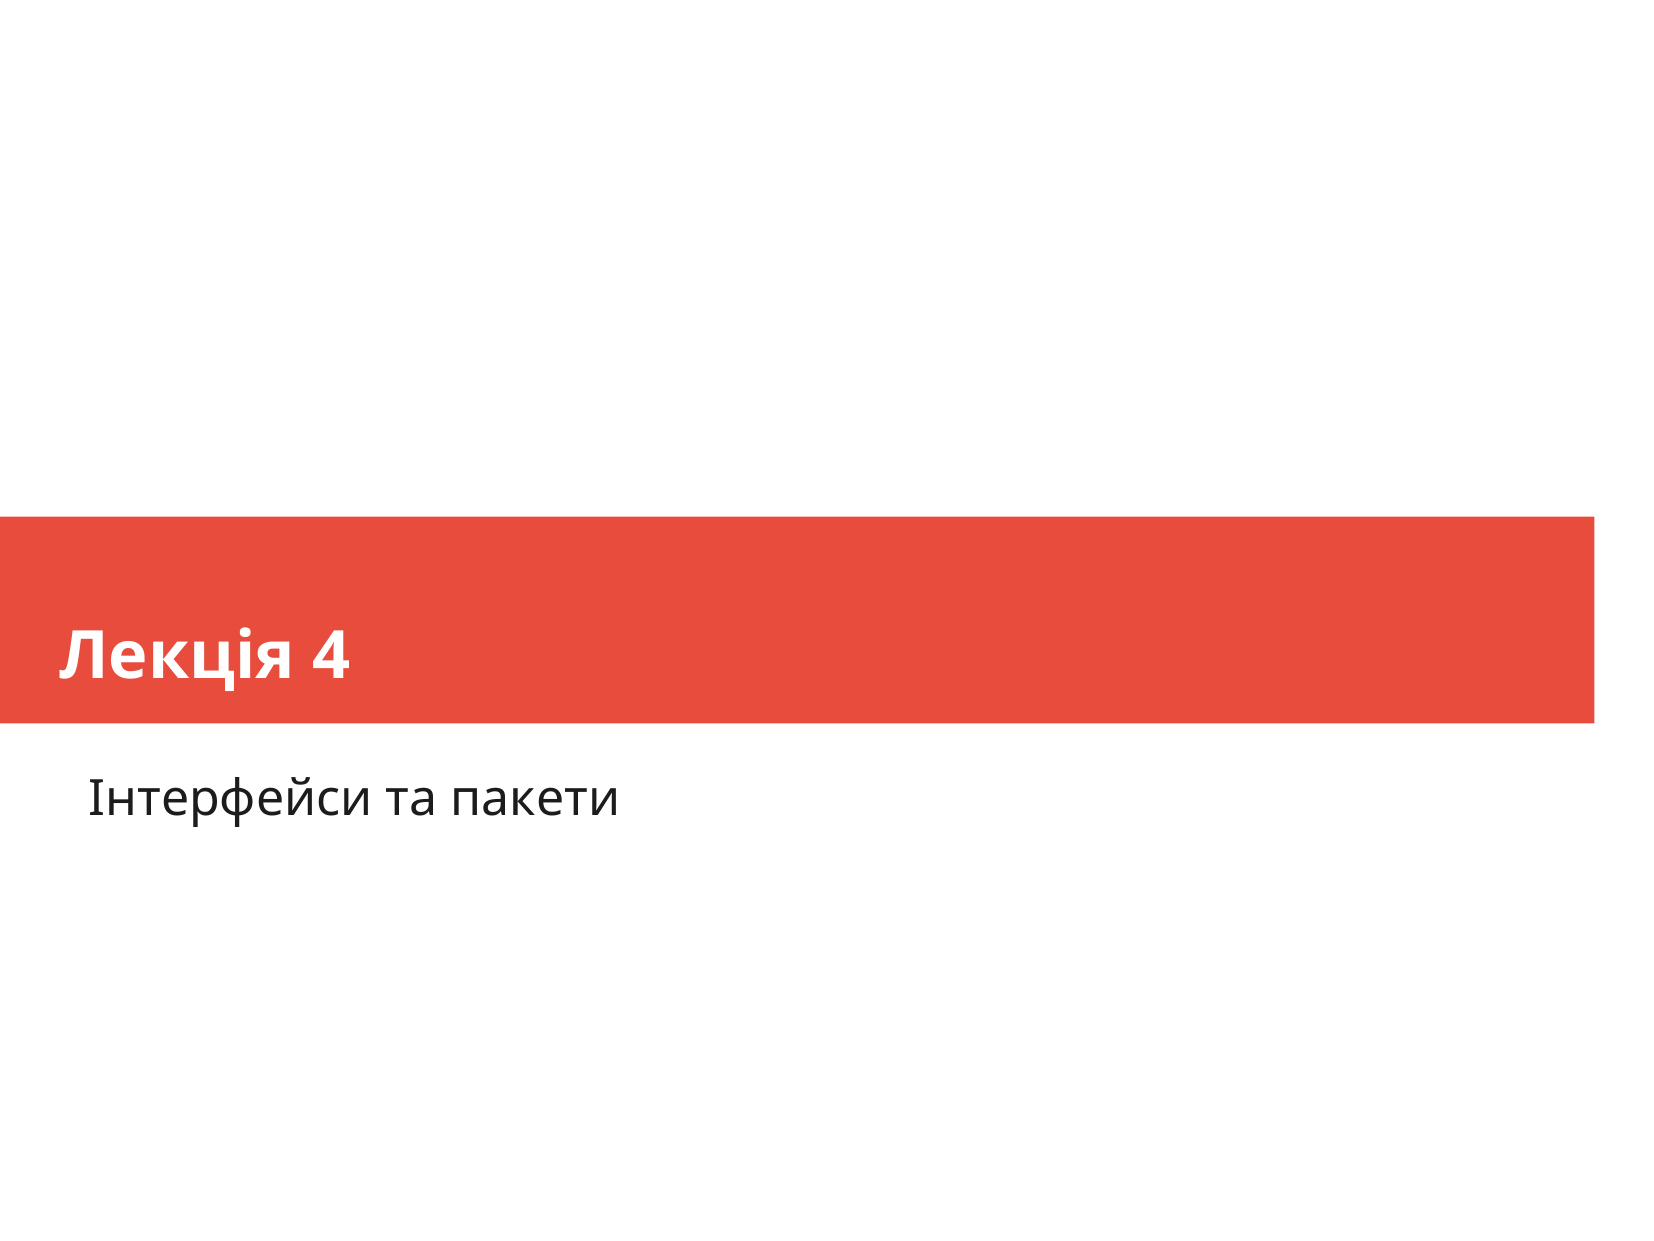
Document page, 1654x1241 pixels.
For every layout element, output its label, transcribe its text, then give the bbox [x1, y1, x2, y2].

text_box Інтерфейси та пакети [88, 767, 1595, 1182]
text_box Лекція 4 [59, 546, 1595, 695]
